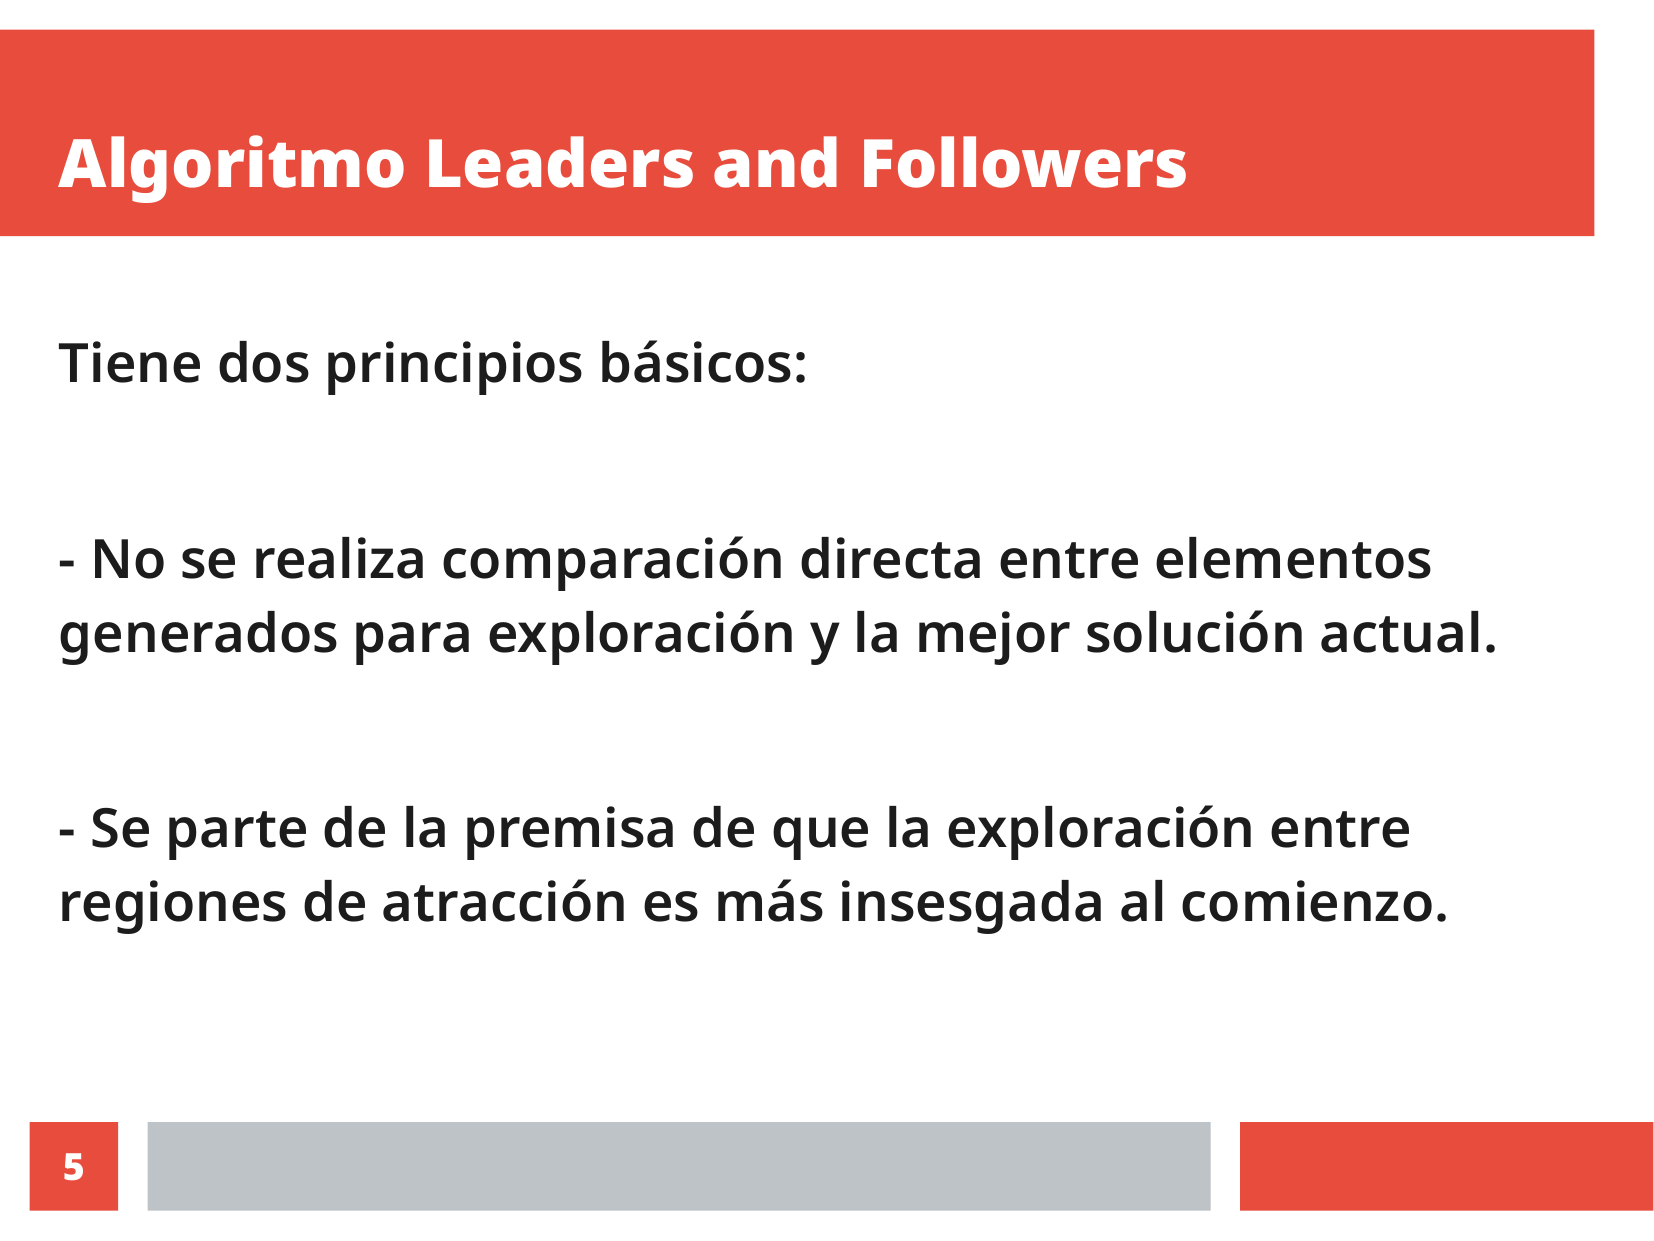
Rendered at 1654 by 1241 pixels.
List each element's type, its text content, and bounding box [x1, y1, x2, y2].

list Tiene dos principios básicos: - No se realiza comparación directa entre elementos generados para exploración y la mejor solución actual. - Se parte de la premisa de que la exploración entre regiones de atracción es más insesgada al comienzo. [59, 324, 1565, 1093]
title Algoritmo Leaders and Followers [59, 59, 1595, 207]
